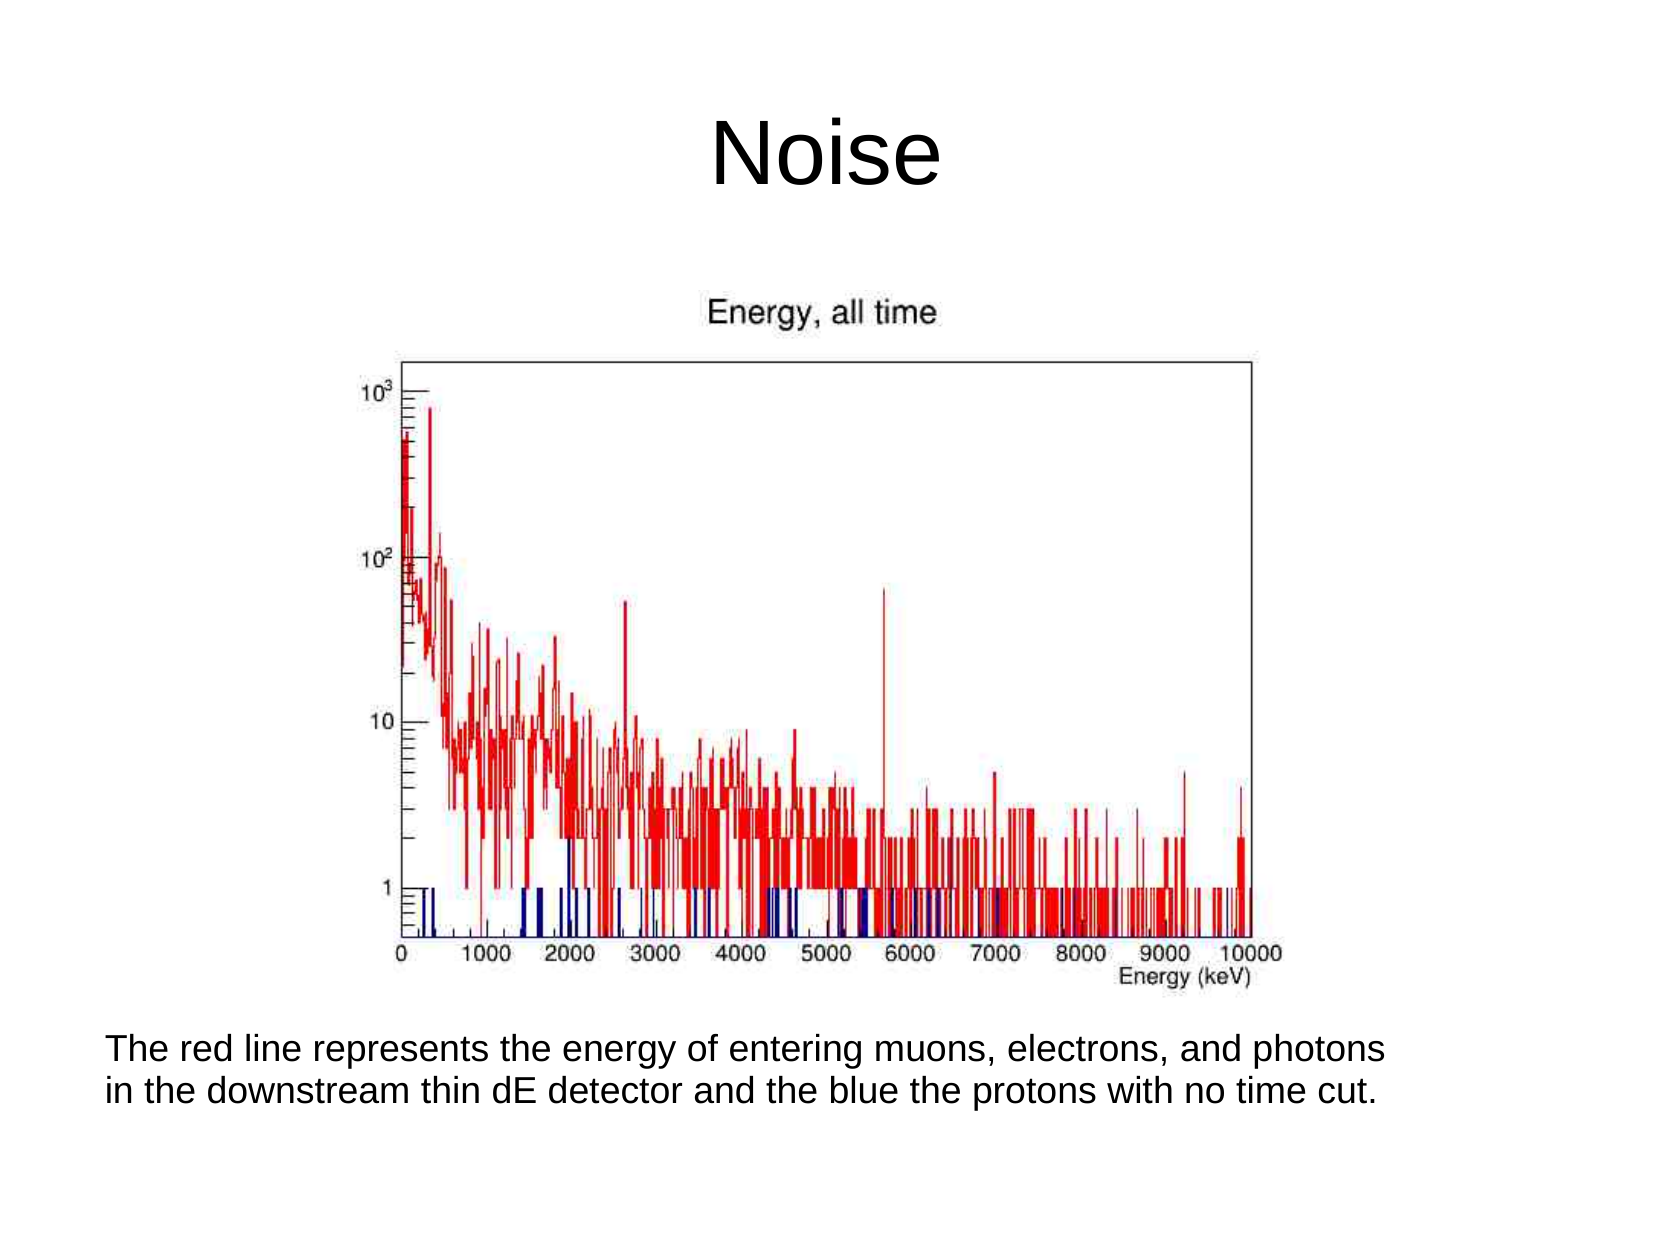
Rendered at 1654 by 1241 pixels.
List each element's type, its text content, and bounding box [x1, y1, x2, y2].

text_box The red line represents the energy of entering muons, electrons, and photons in the downstream thin dE detector and the blue the protons with no time cut. [90, 1020, 1411, 1119]
picture [296, 290, 1358, 1010]
title Noise [82, 49, 1571, 257]
